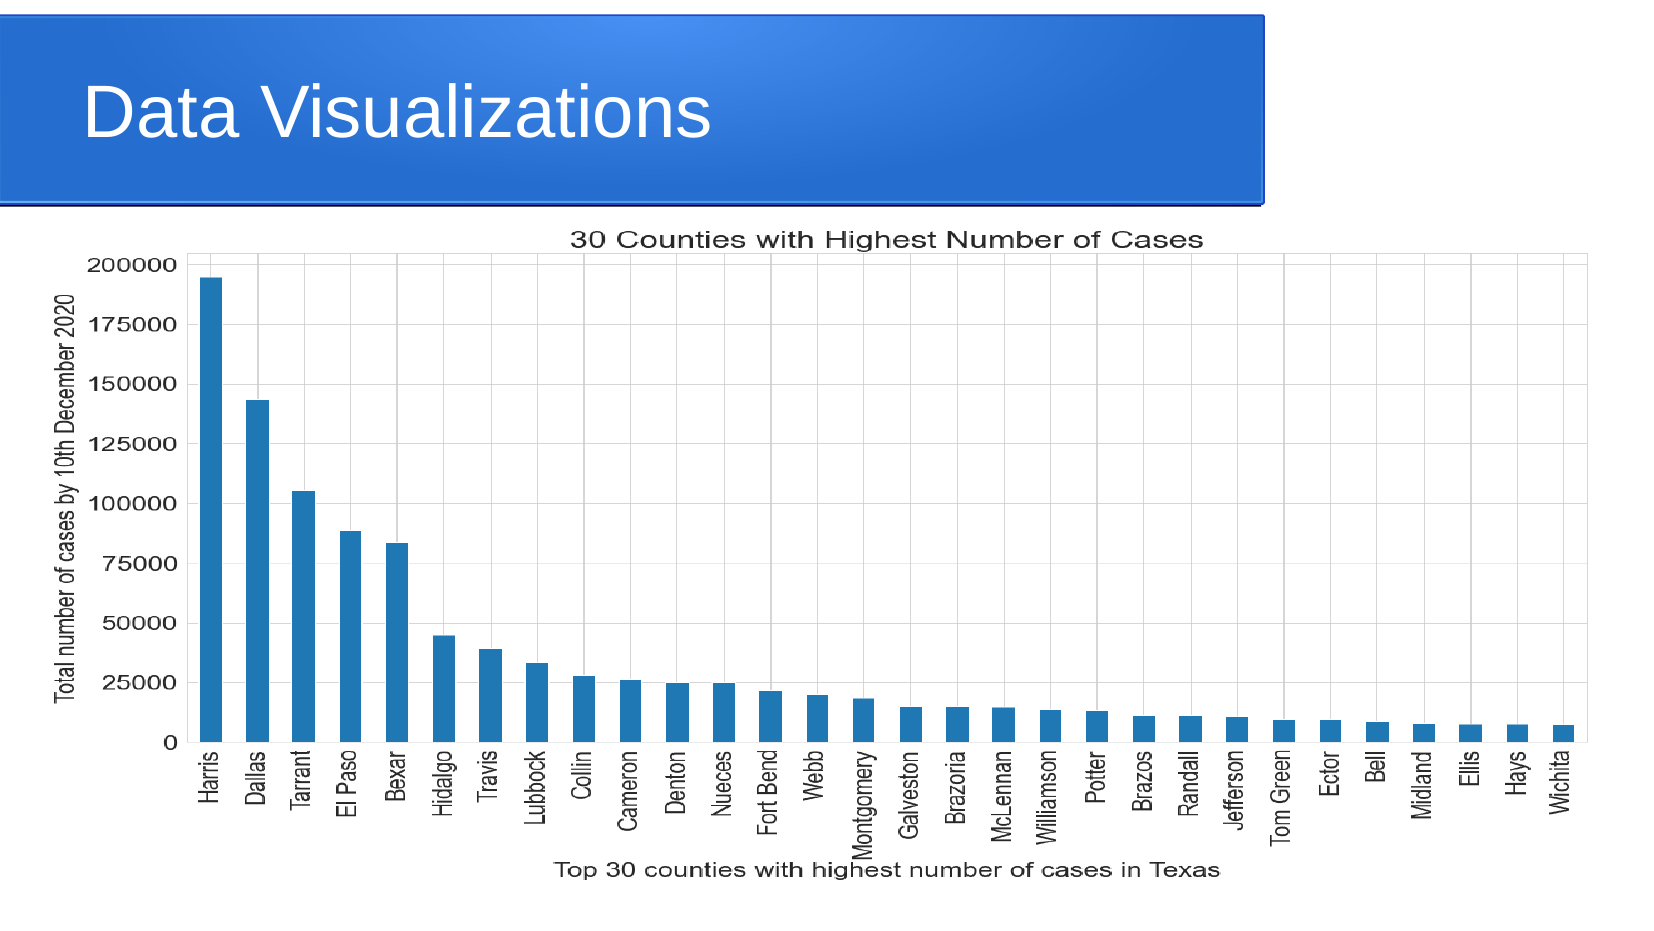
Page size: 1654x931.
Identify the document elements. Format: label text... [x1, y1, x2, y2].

title Data Visualizations [82, 35, 1235, 189]
picture [47, 224, 1595, 886]
